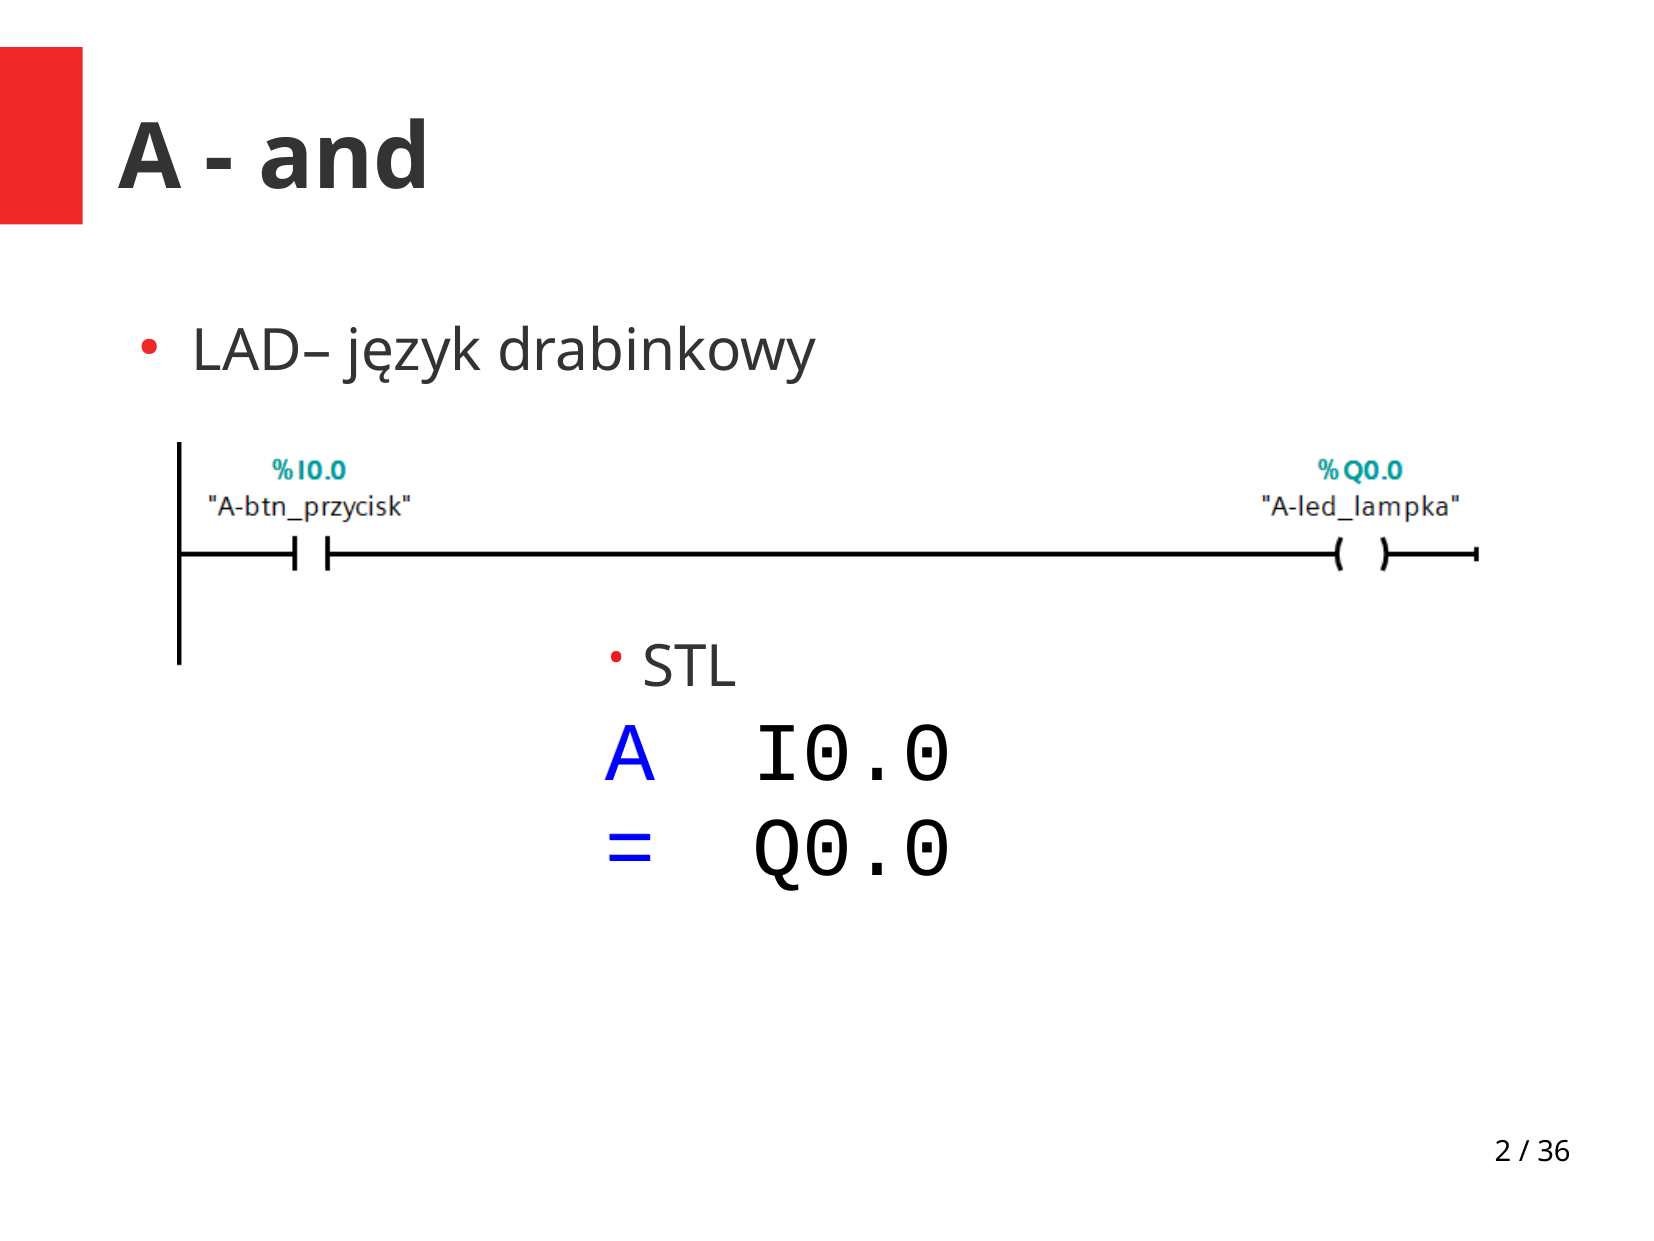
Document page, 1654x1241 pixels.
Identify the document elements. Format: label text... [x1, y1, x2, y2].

list LAD– język drabinkowy [121, 308, 1539, 392]
text_box · STL A I0.0 = Q0.0 [590, 590, 968, 908]
title A - and [118, 49, 1571, 257]
picture [177, 442, 1490, 670]
